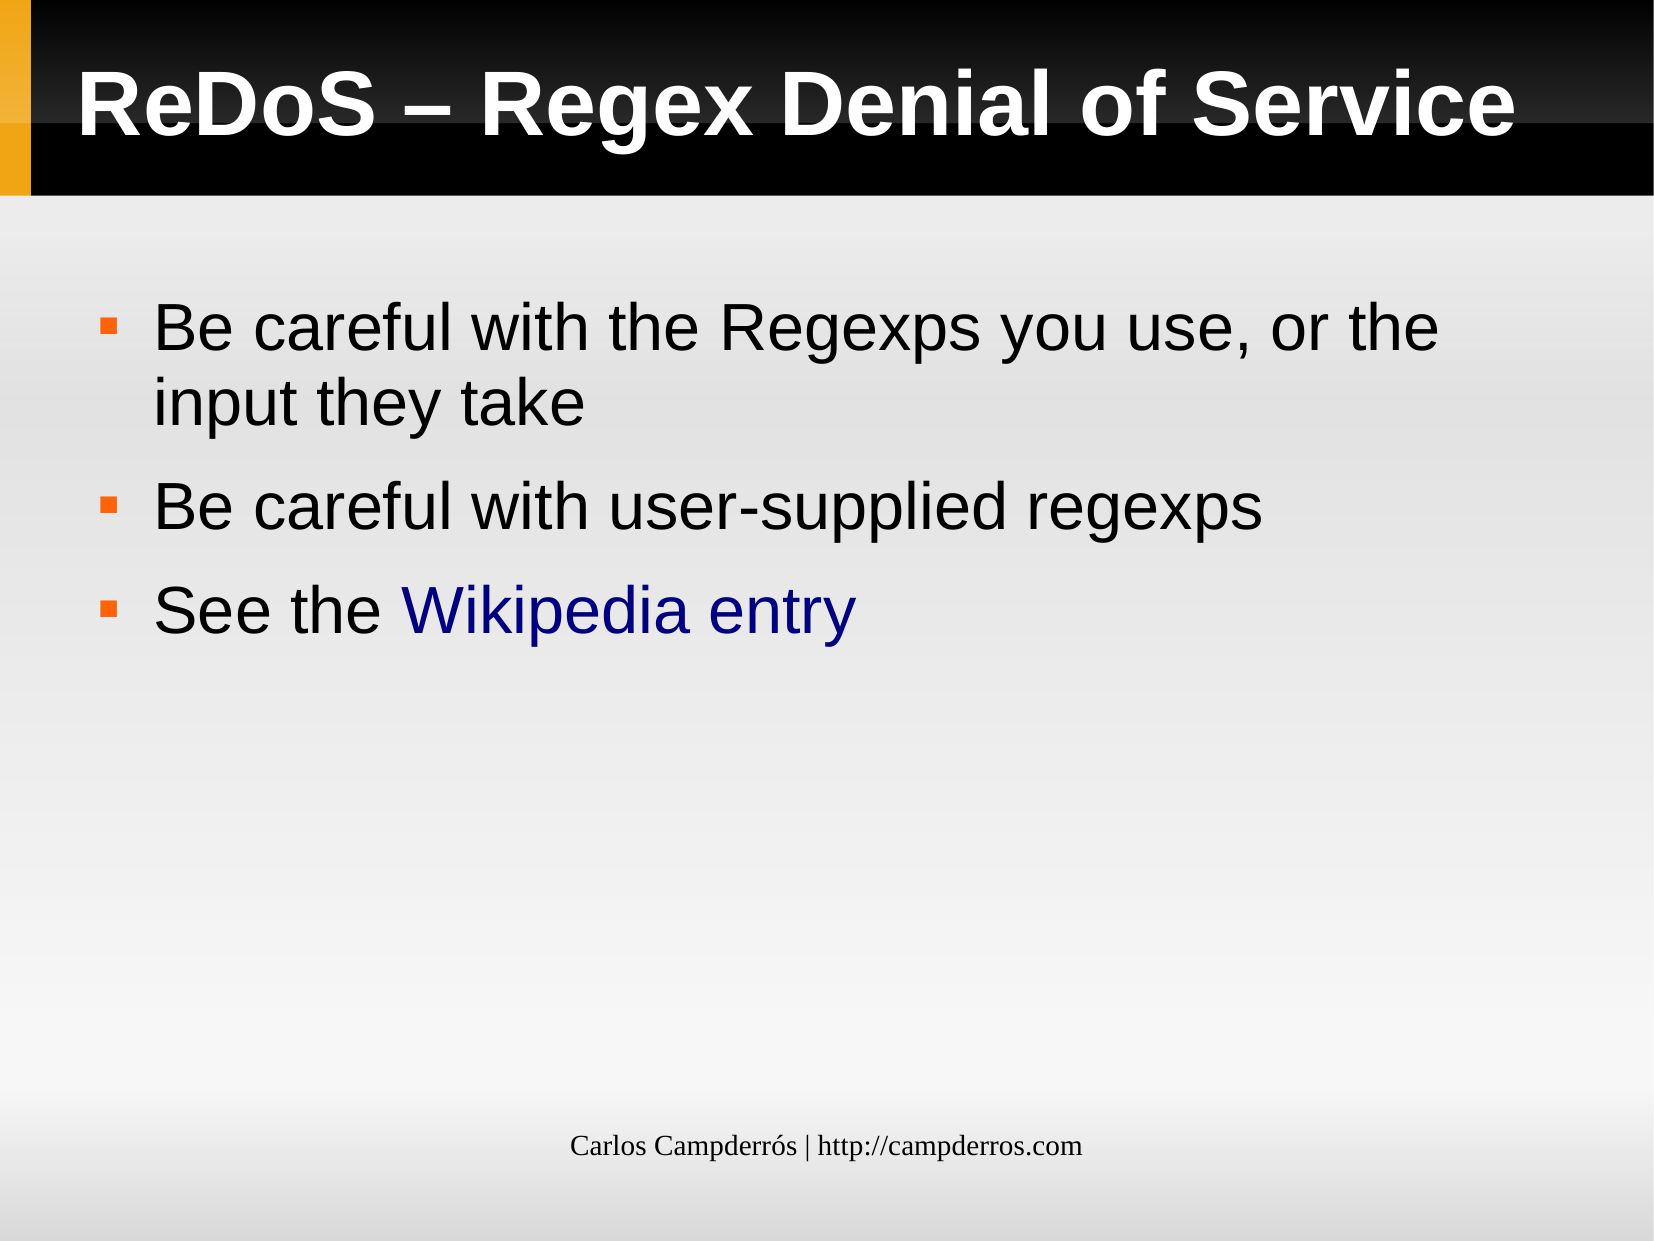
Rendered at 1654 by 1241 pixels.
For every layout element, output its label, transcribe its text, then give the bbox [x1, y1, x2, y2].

title ReDoS – Regex Denial of Service [76, 0, 1565, 208]
picture [0, 0, 1654, 1241]
list Be careful with the Regexps you use, or the input they take Be careful with user-supplied regexps See the Wikipedia entry [82, 290, 1571, 1109]
